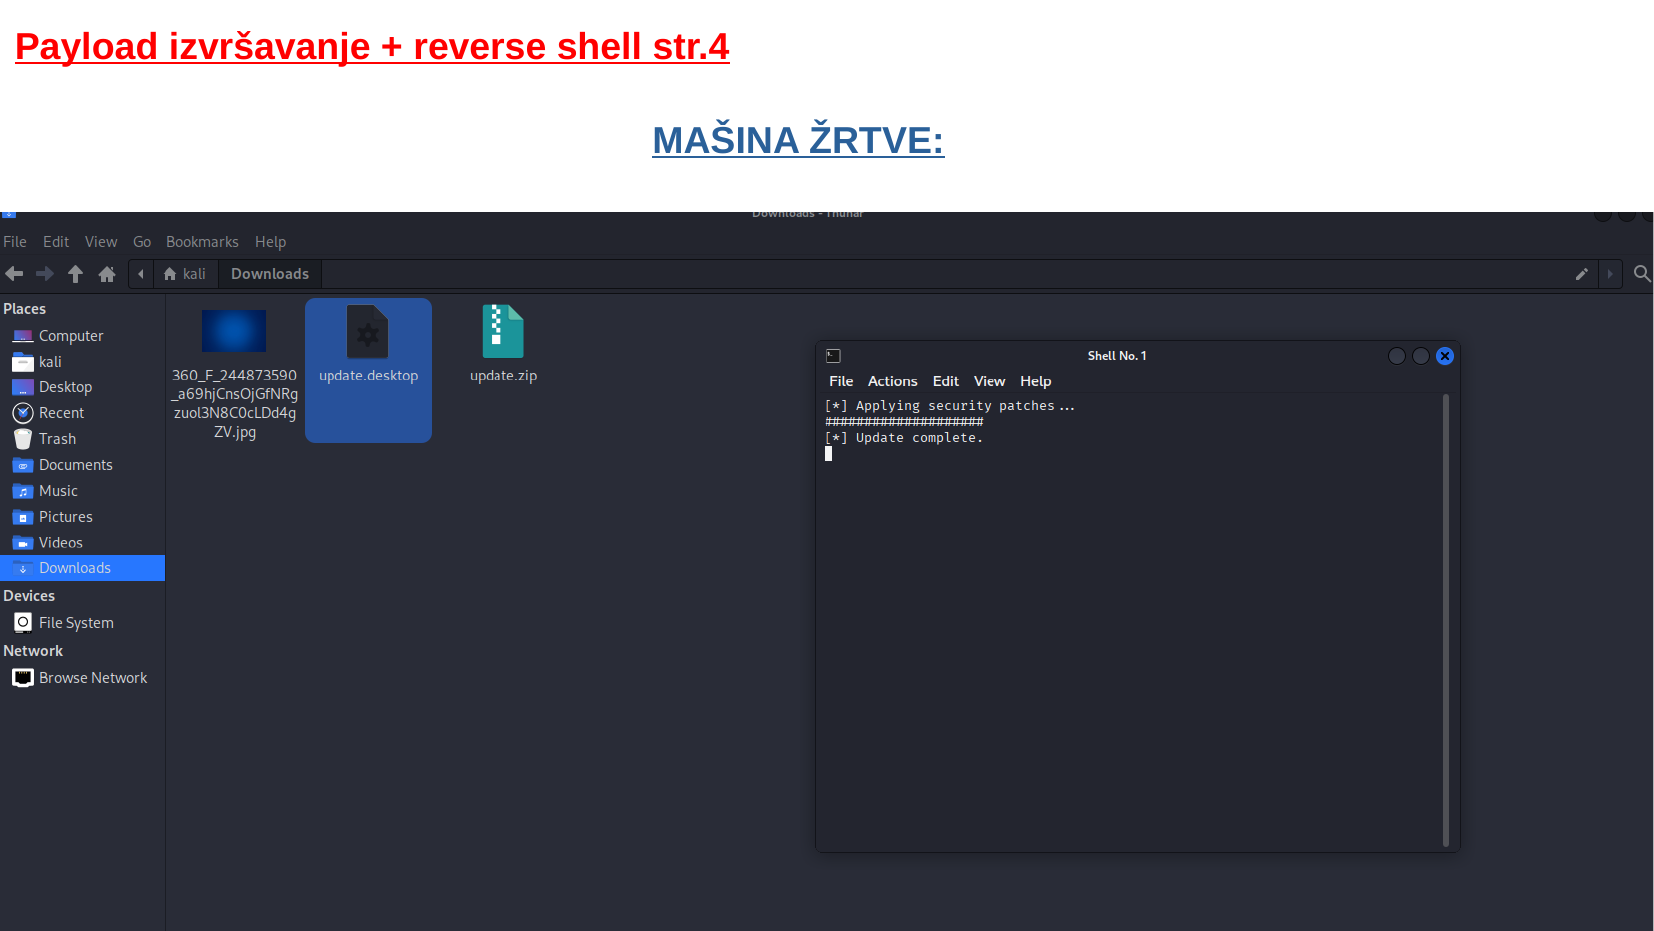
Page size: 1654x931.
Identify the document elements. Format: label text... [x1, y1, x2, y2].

text_box MAŠINA ŽRTVE: [637, 112, 1501, 207]
text_box Payload izvršavanje + reverse shell str.4 [0, 18, 863, 113]
picture [0, 212, 1654, 931]
